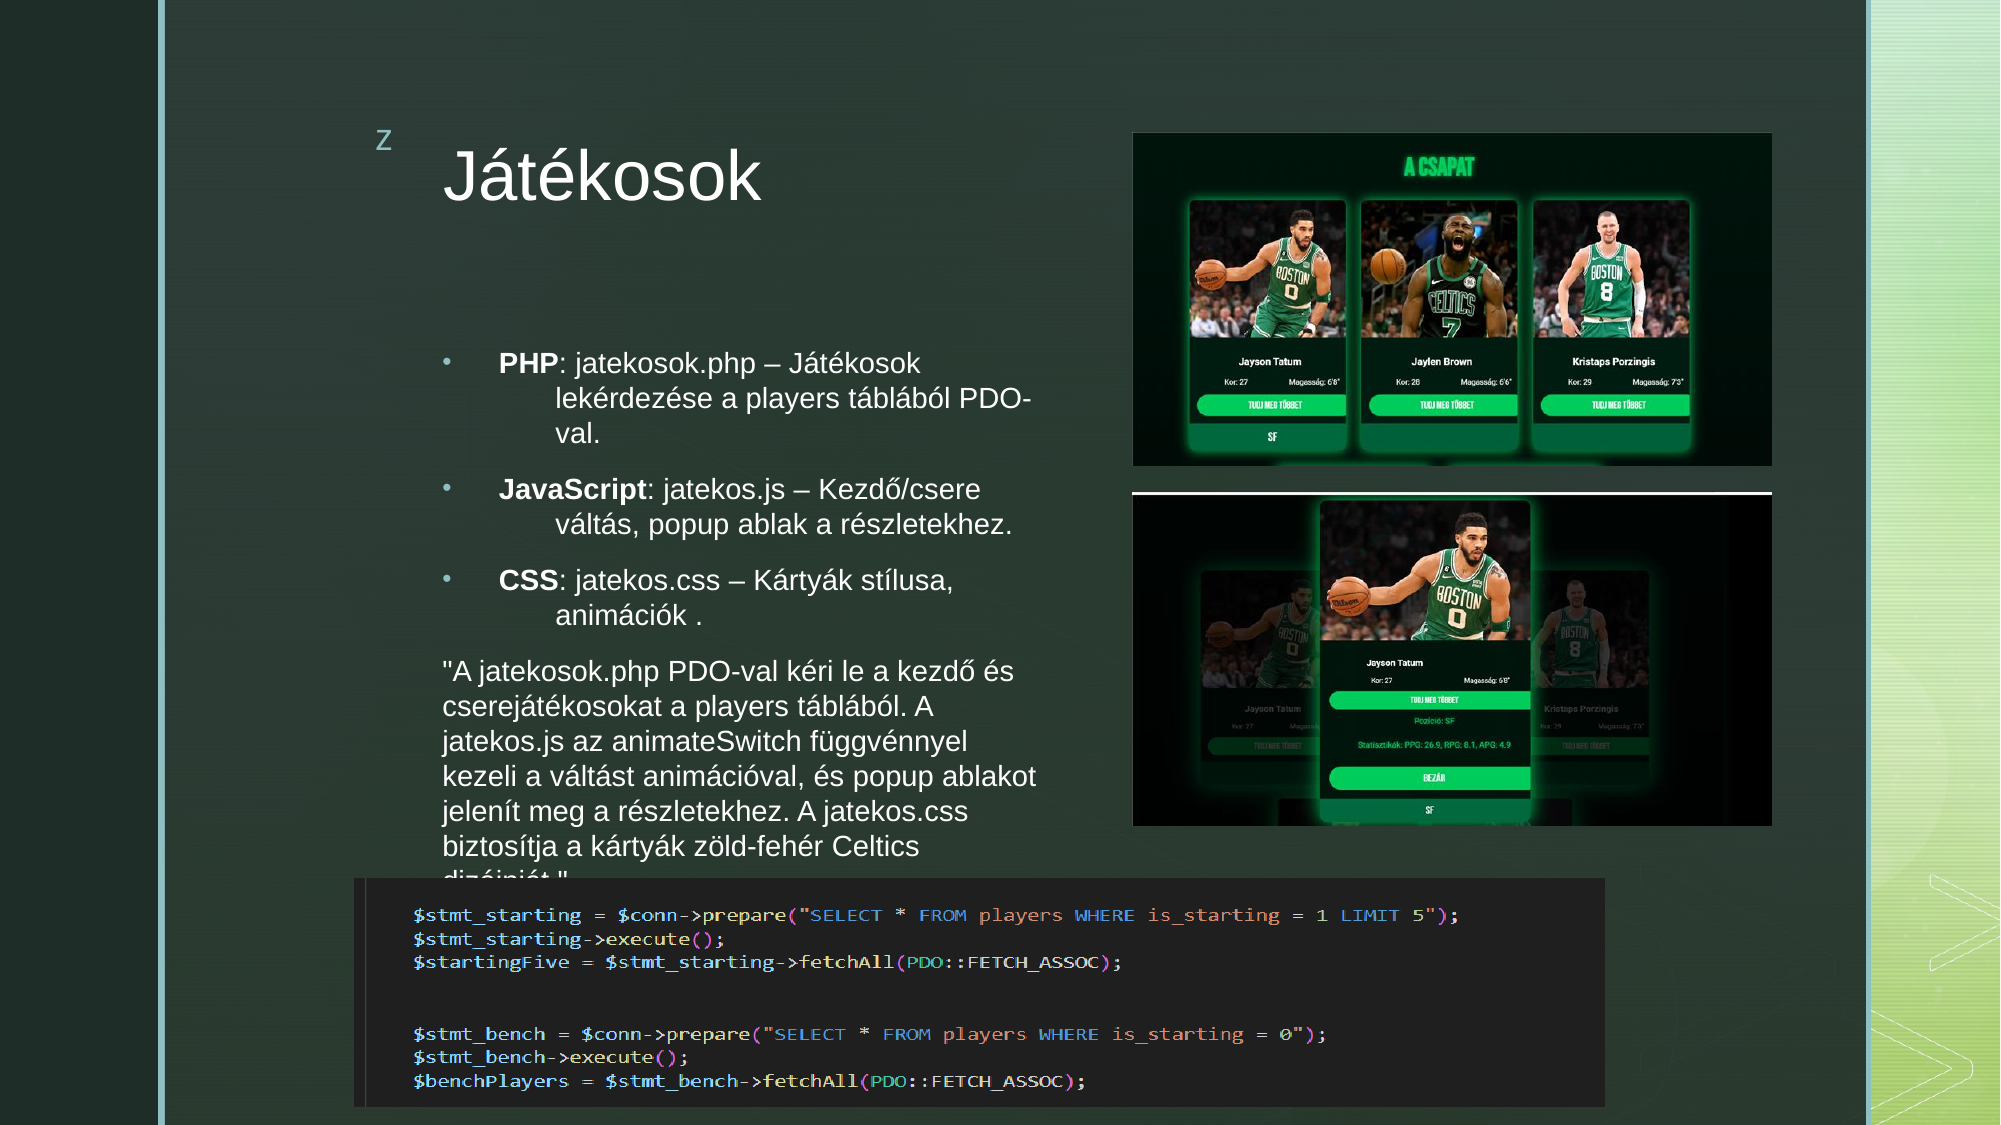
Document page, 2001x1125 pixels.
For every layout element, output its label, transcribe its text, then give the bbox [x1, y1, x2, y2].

picture [1132, 132, 1772, 466]
list PHP: jatekosok.php – Játékosok lekérdezése a players táblából PDO-val. JavaScript: jatekos.js – Kezdő/csere váltás, popup ablak a részletekhez. CSS: jatekos.css – Kártyák stílusa, animációk . "A jatekosok.php PDO-val kéri le a kezdő és cserejátékosokat a players táblából. A jatekos.js az animateSwitch függvénnyel kezeli a váltást animációval, és popup ablakot jelenít meg a részletekhez. A jatekos.css biztosítja a kártyák zöld-fehér Celtics dizájnját." [427, 336, 1066, 878]
picture [354, 878, 1605, 1107]
picture [1132, 492, 1772, 826]
title Játékosok [428, 132, 1132, 310]
